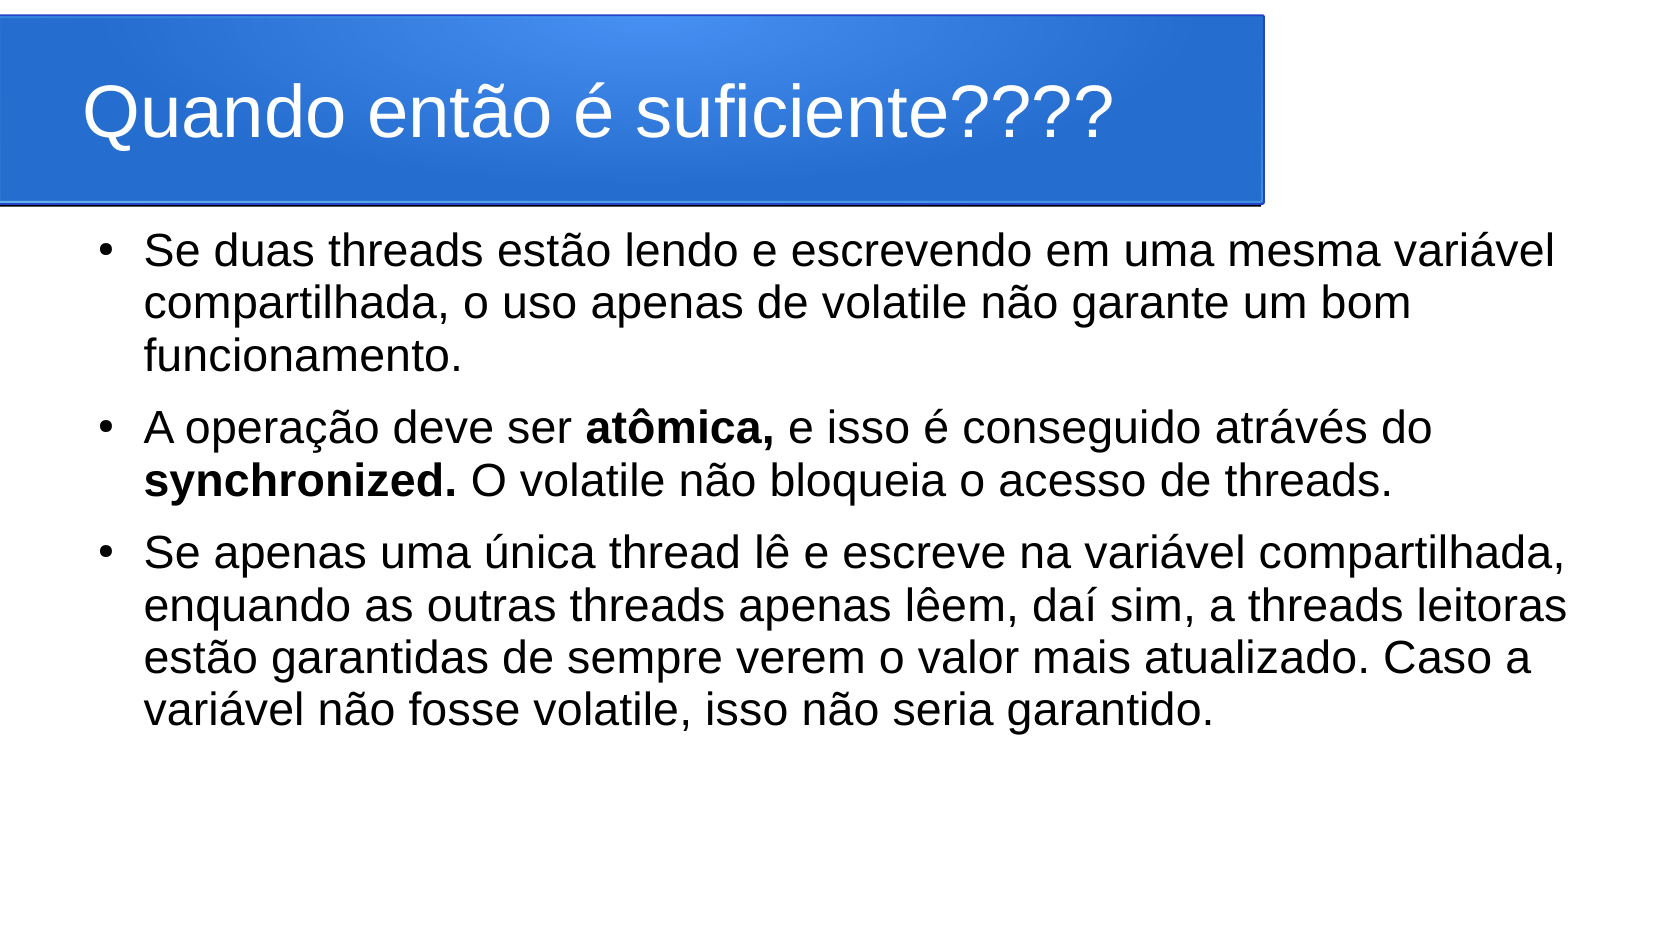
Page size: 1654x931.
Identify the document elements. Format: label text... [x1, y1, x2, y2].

title Quando então é suficiente???? [82, 35, 1235, 189]
list Se duas threads estão lendo e escrevendo em uma mesma variável compartilhada, o uso apenas de volatile não garante um bom funcionamento. A operação deve ser atômica, e isso é conseguido atrávés do synchronized. O volatile não bloqueia o acesso de threads. Se apenas uma única thread lê e escreve na variável compartilhada, enquando as outras threads apenas lêem, daí sim, a threads leitoras estão garantidas de sempre verem o valor mais atualizado. Caso a variável não fosse volatile, isso não seria garantido. [82, 224, 1571, 764]
